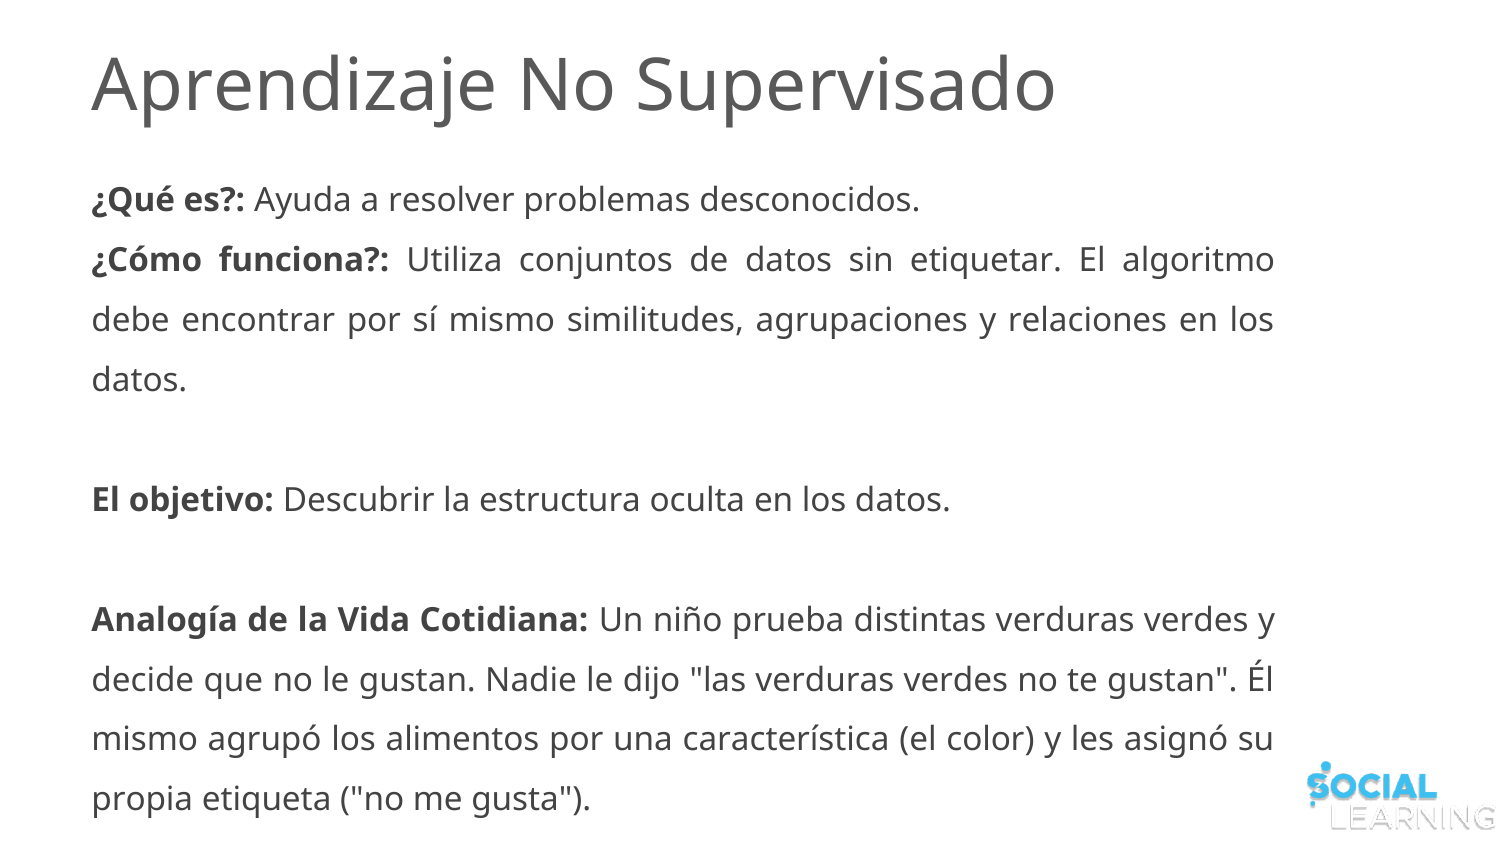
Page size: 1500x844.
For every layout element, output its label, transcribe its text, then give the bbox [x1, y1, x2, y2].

picture [1302, 744, 1500, 844]
text_box ¿Qué es?: Ayuda a resolver problemas desconocidos. ¿Cómo funciona?: Utiliza conjuntos de datos sin etiquetar. El algoritmo debe encontrar por sí mismo similitudes, agrupaciones y relaciones en los datos. El objetivo: Descubrir la estructura oculta en los datos. Analogía de la Vida Cotidiana: Un niño prueba distintas verduras verdes y decide que no le gustan. Nadie le dijo "las verduras verdes no te gustan". Él mismo agrupó los alimentos por una característica (el color) y les asignó su propia etiqueta ("no me gusta"). [76, 143, 1302, 844]
title Aprendizaje No Supervisado [76, 0, 1281, 141]
